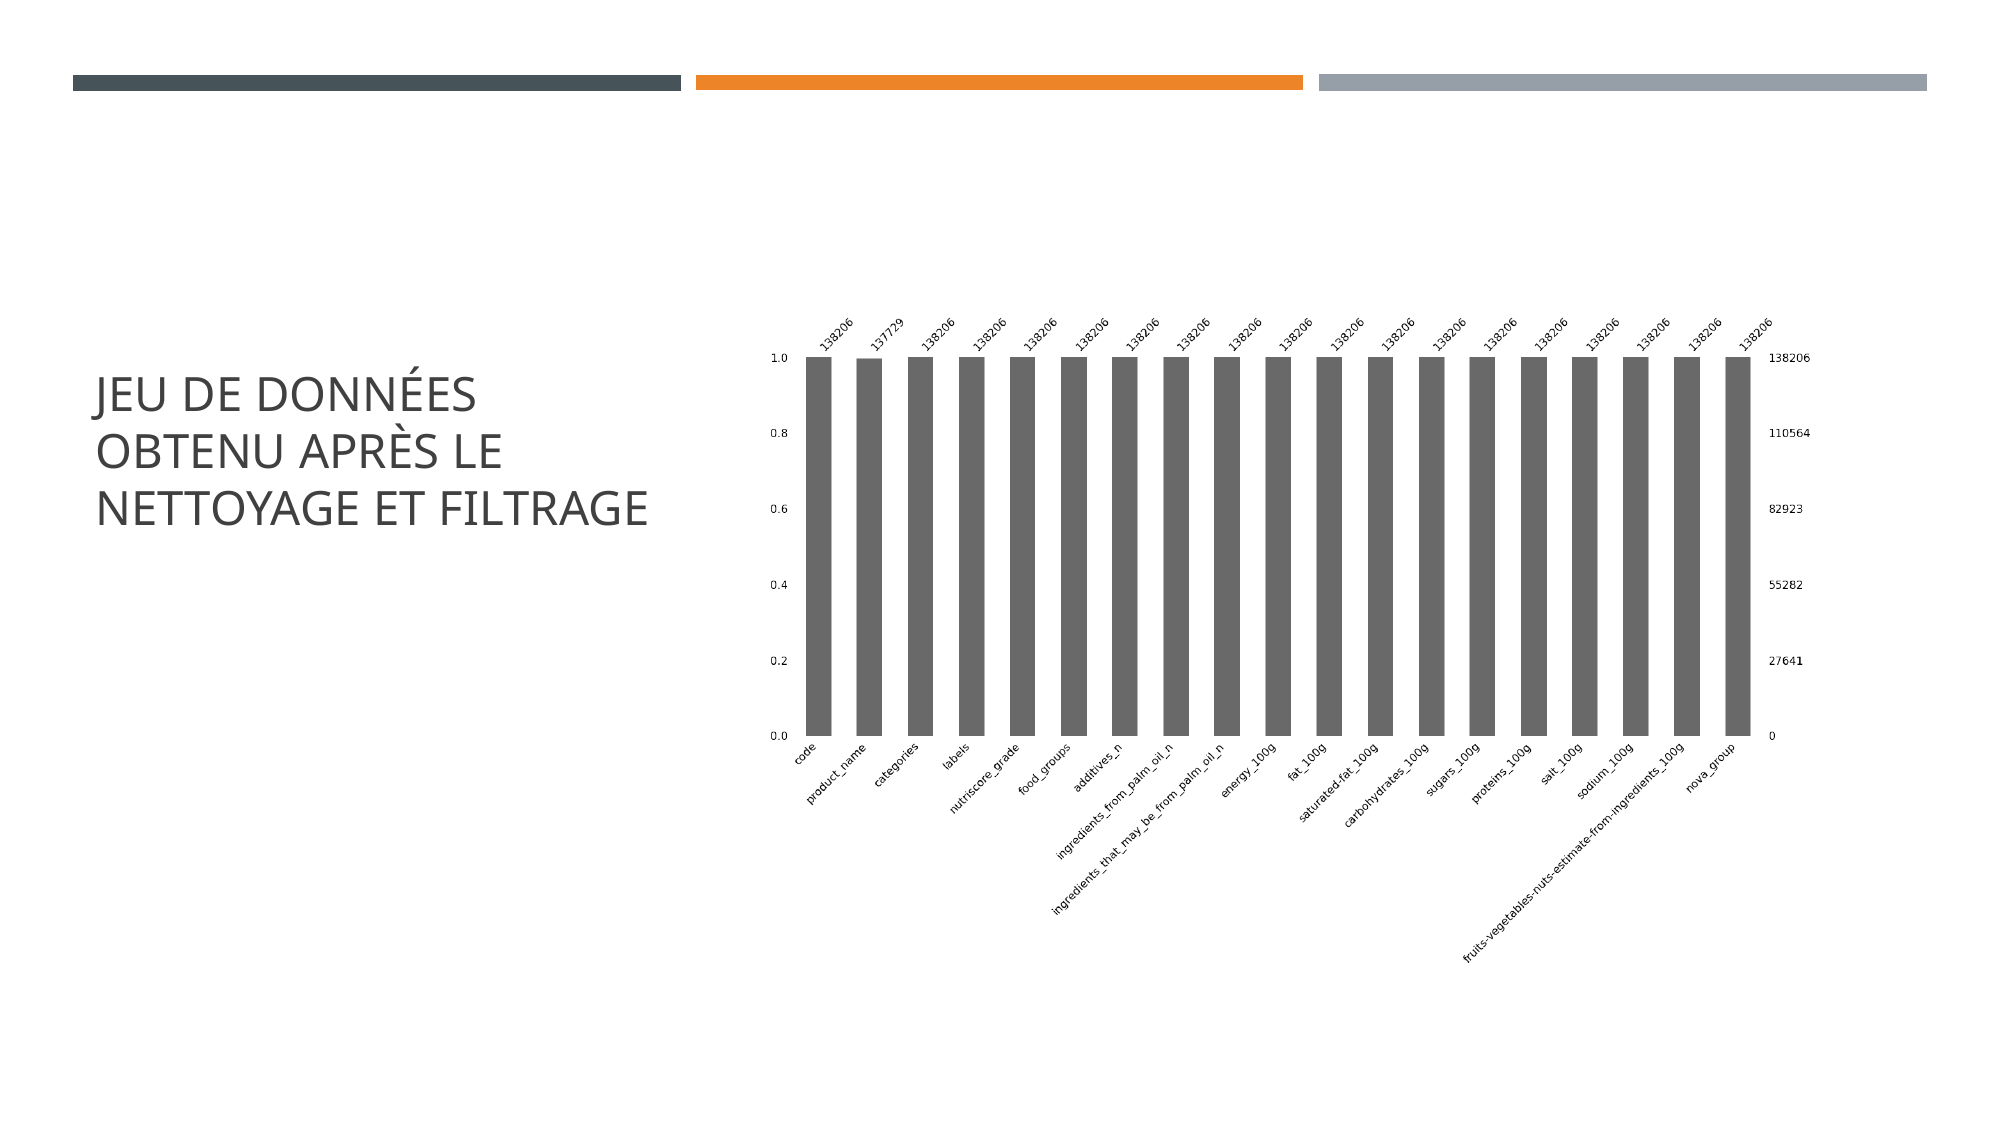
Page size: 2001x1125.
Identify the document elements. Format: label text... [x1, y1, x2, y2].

title Jeu de données obtenu après le nettoyage et filtrage [80, 347, 666, 543]
picture [765, 310, 1815, 970]
